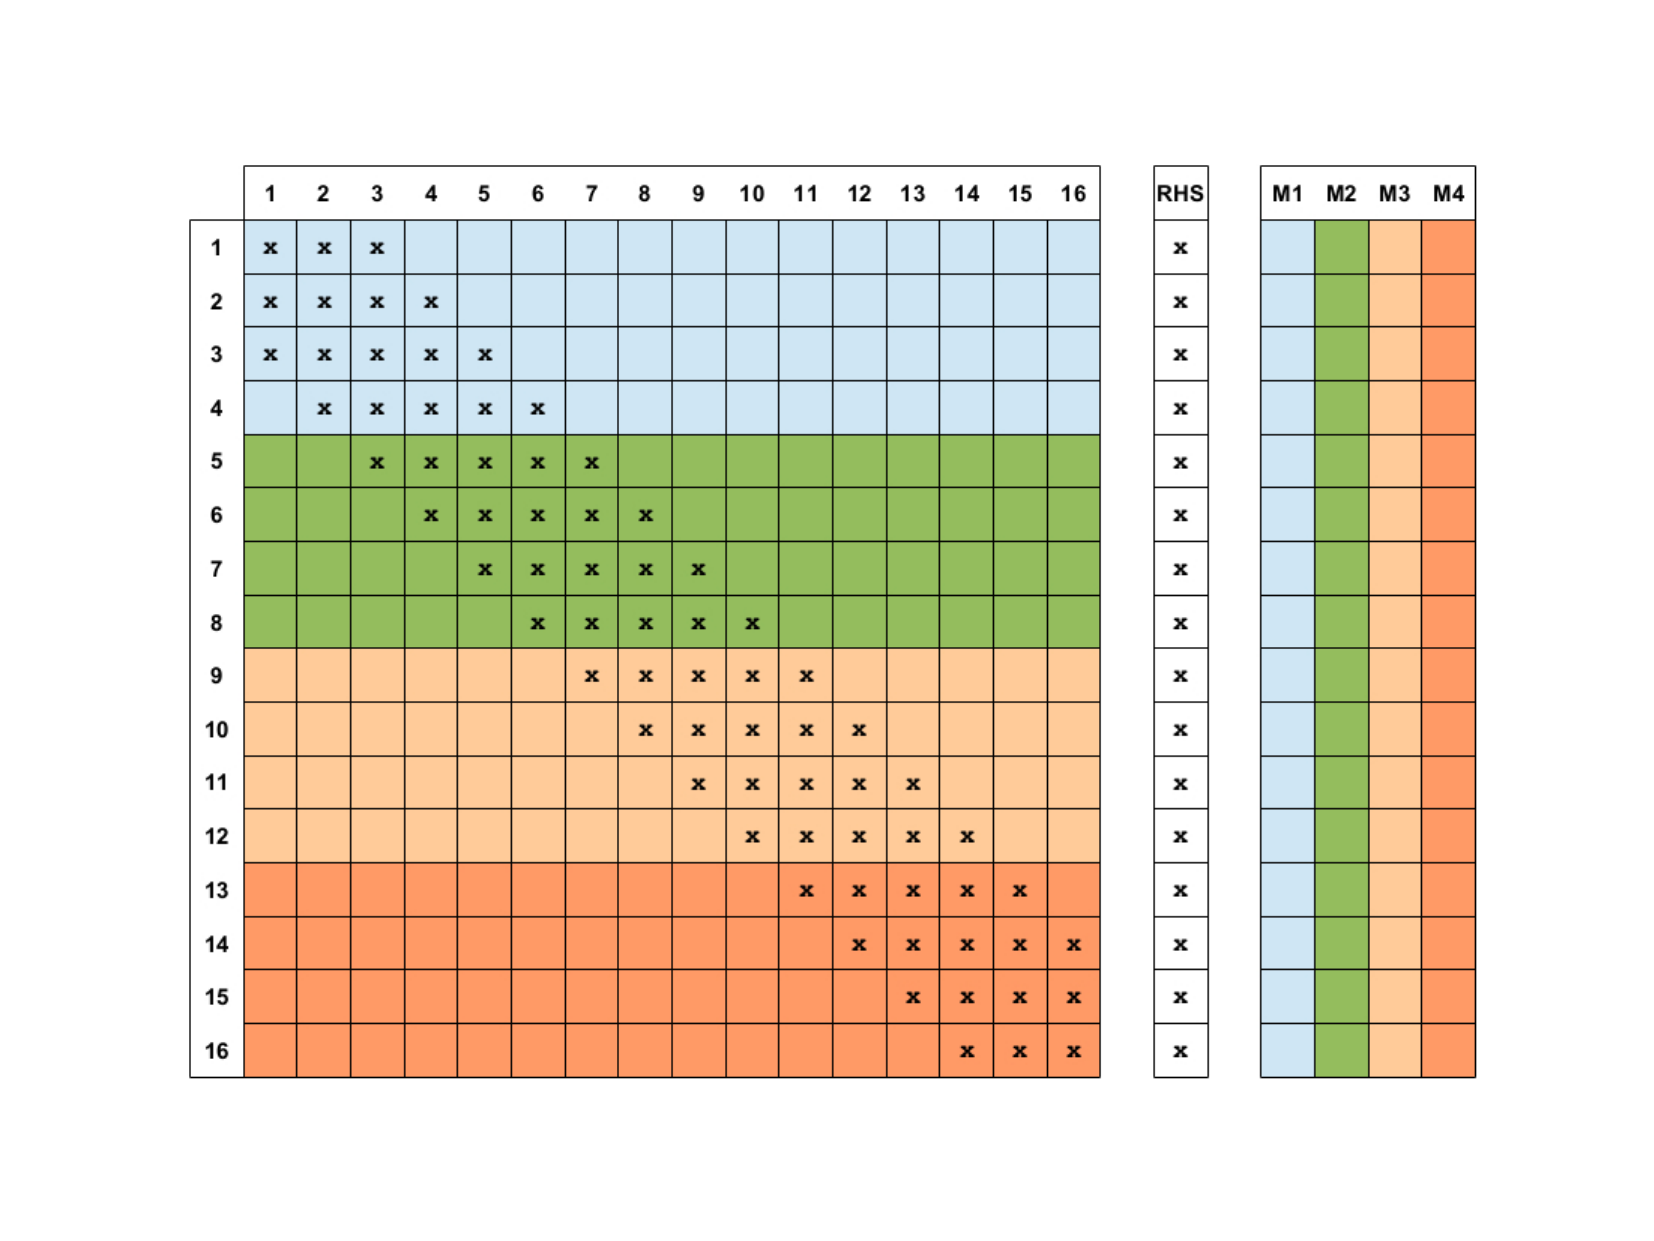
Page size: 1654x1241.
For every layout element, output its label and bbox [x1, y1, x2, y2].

picture [188, 164, 1478, 1080]
